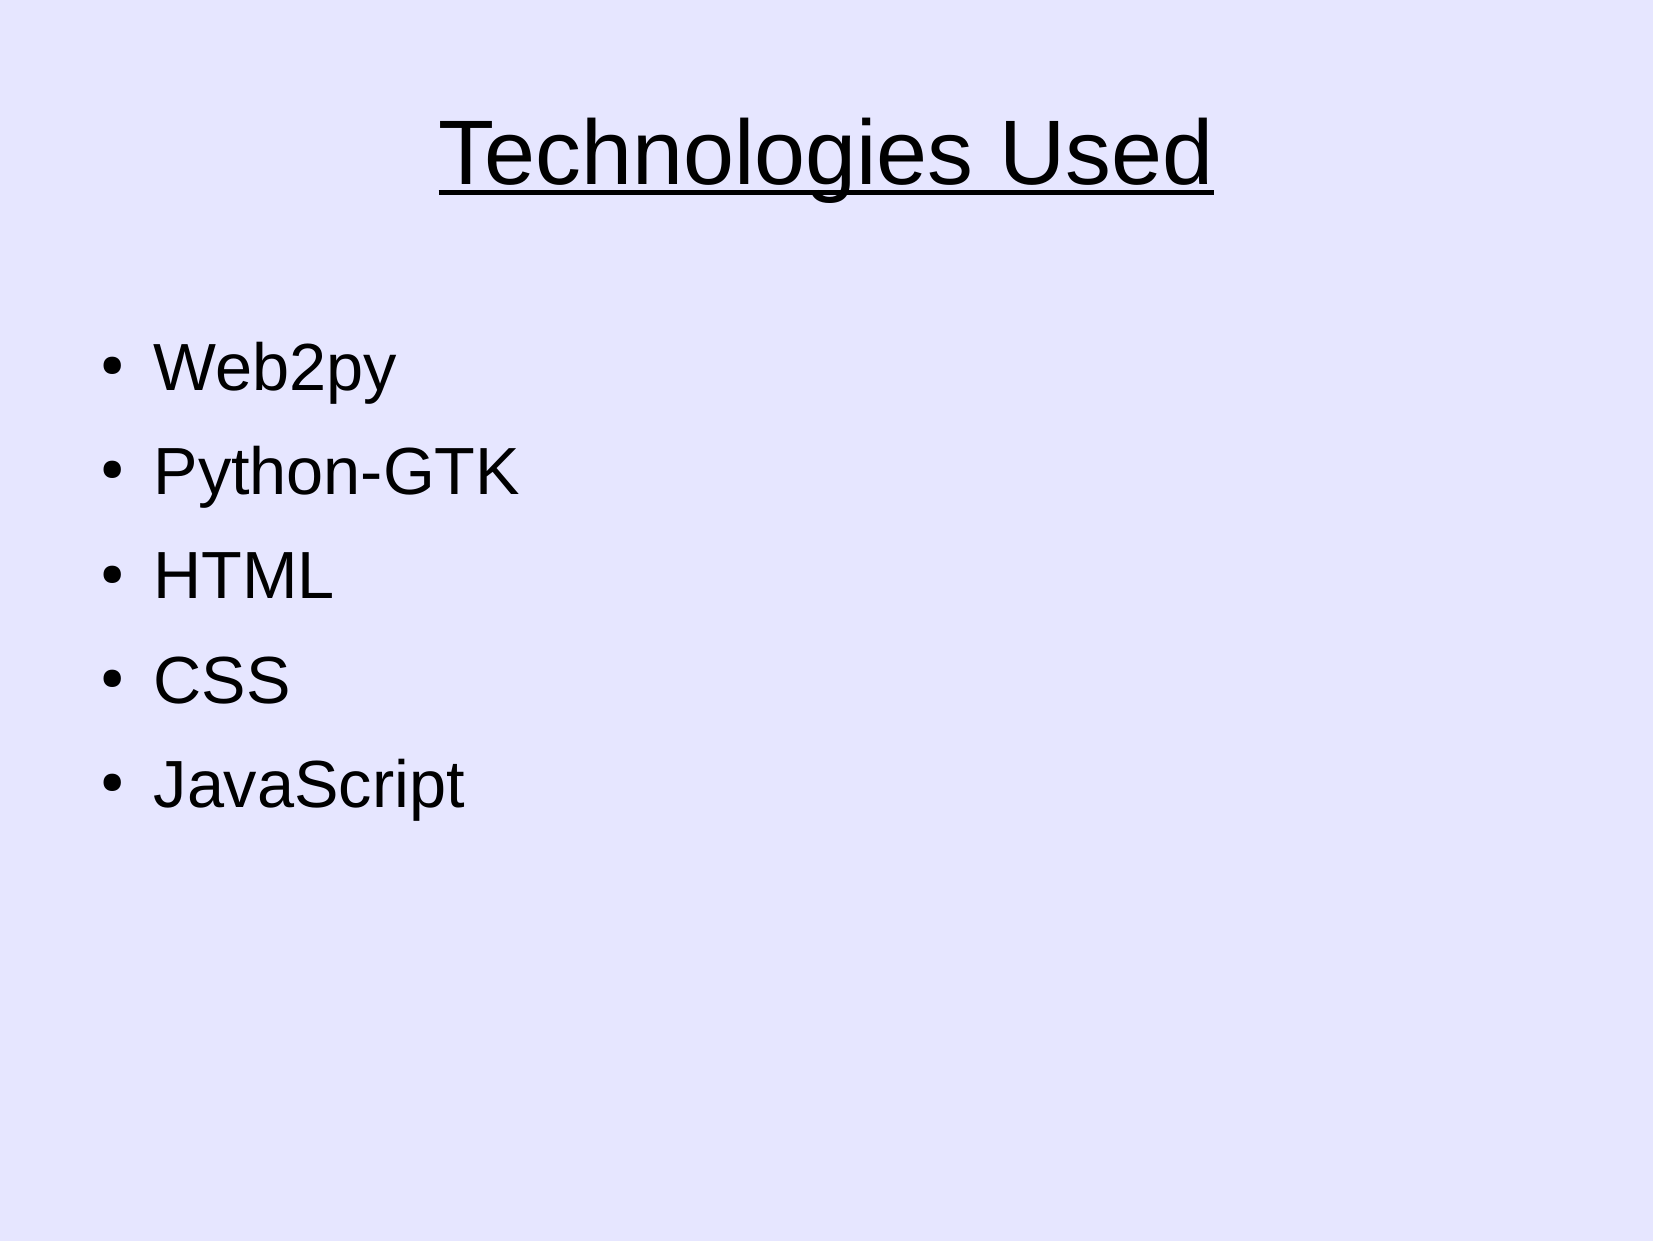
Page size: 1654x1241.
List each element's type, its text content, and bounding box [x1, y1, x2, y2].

title Technologies Used [82, 49, 1571, 257]
list Web2py Python-GTK HTML CSS JavaScript [82, 330, 1538, 1006]
